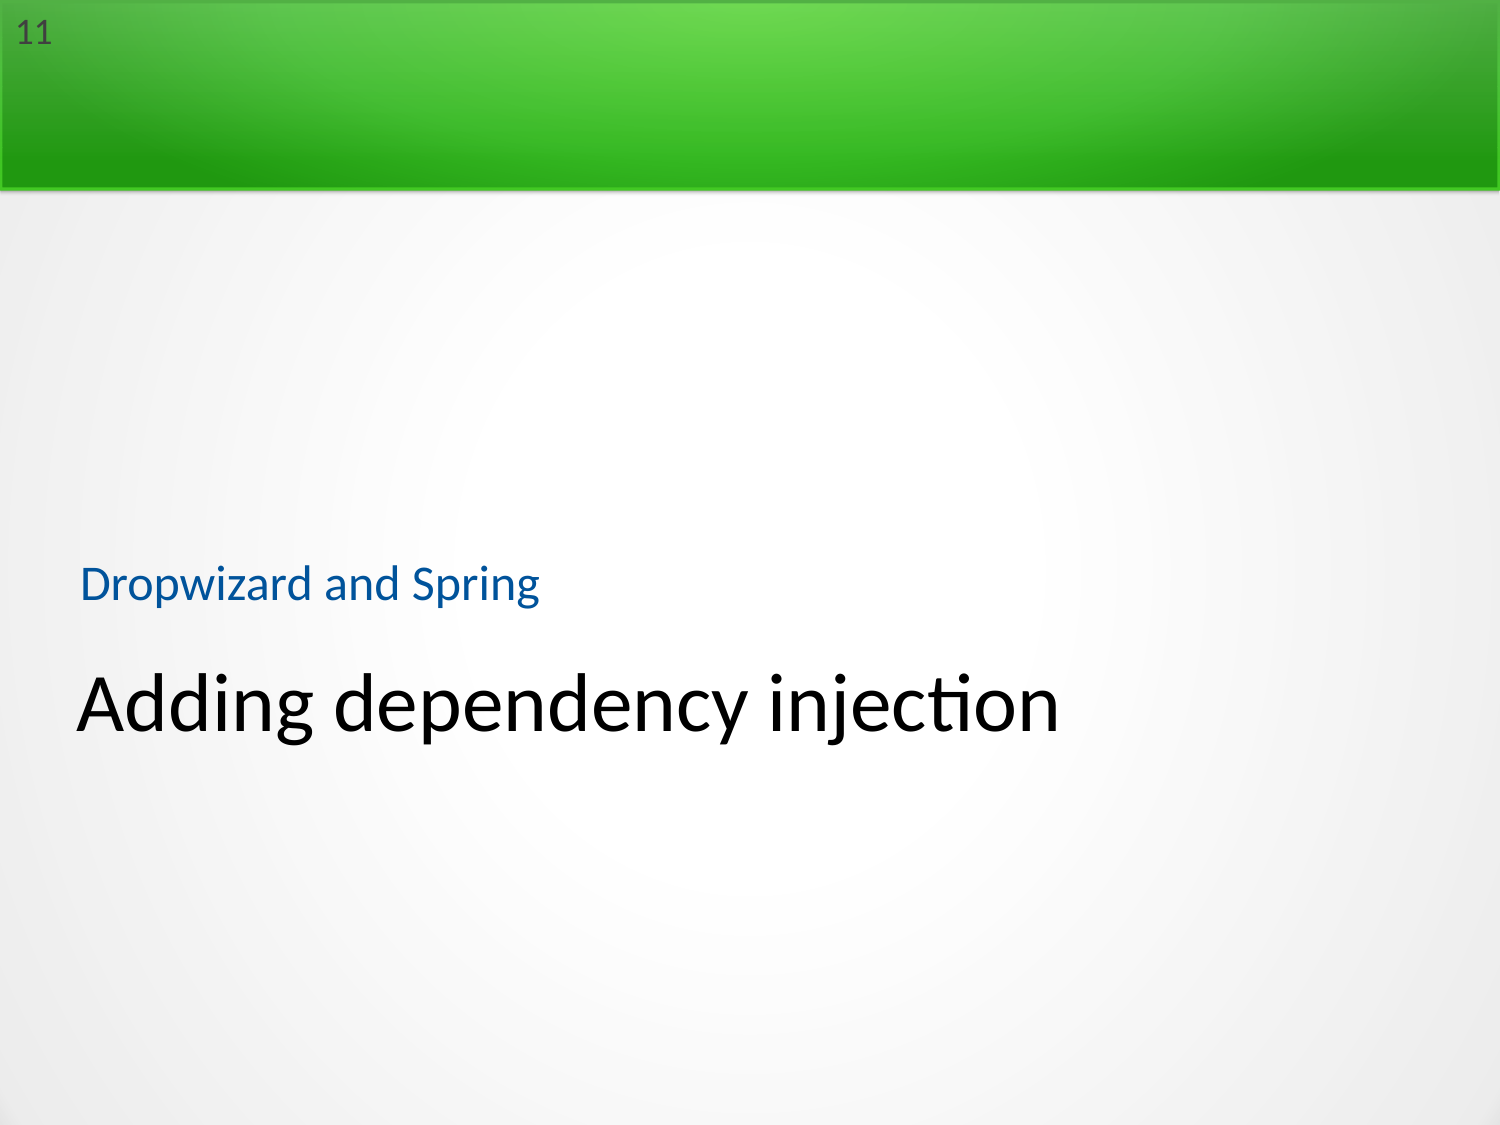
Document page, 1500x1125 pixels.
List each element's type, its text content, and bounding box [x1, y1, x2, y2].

text_box <number> [0, 0, 1500, 1125]
